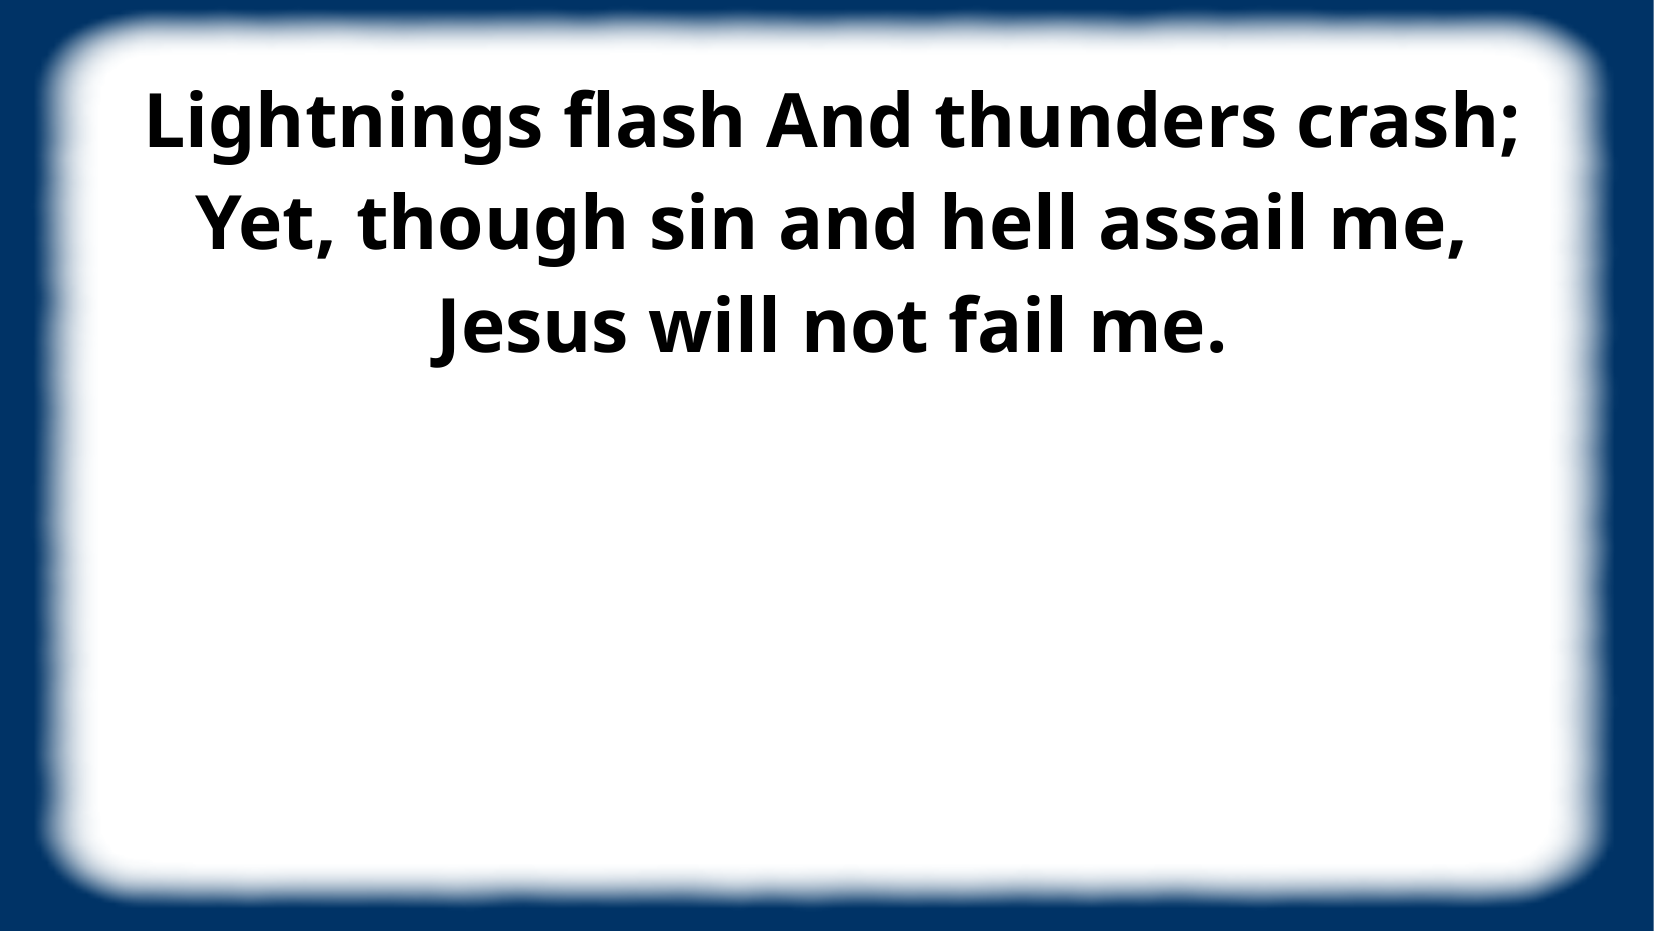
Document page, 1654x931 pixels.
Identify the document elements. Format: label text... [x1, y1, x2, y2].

picture [0, 0, 1654, 931]
text_box Lightnings flash And thunders crash; Yet, though sin and hell assail me, Jesus will not fail me. [90, 60, 1576, 391]
